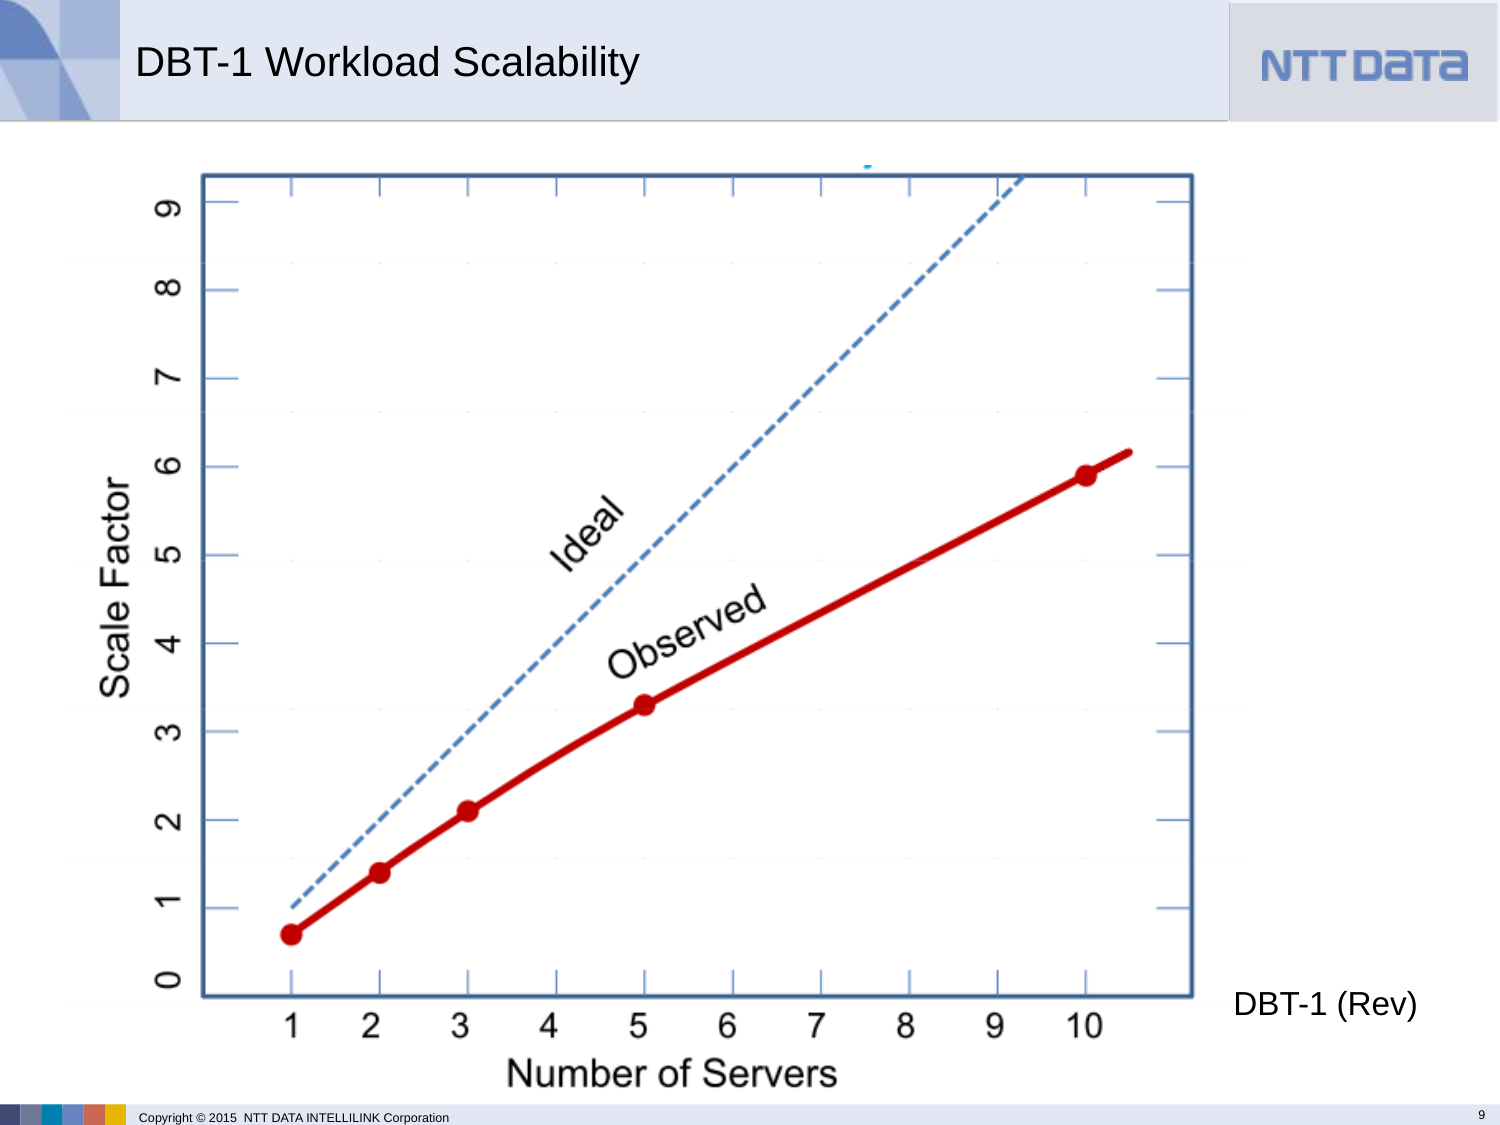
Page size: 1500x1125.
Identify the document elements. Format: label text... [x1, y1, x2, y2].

title DBT-1 Workload Scalability [120, 0, 1241, 120]
picture [67, 165, 1250, 1099]
picture [0, 0, 120, 120]
picture [1262, 50, 1468, 81]
text_box DBT-1 (Rev) [1218, 975, 1491, 1030]
